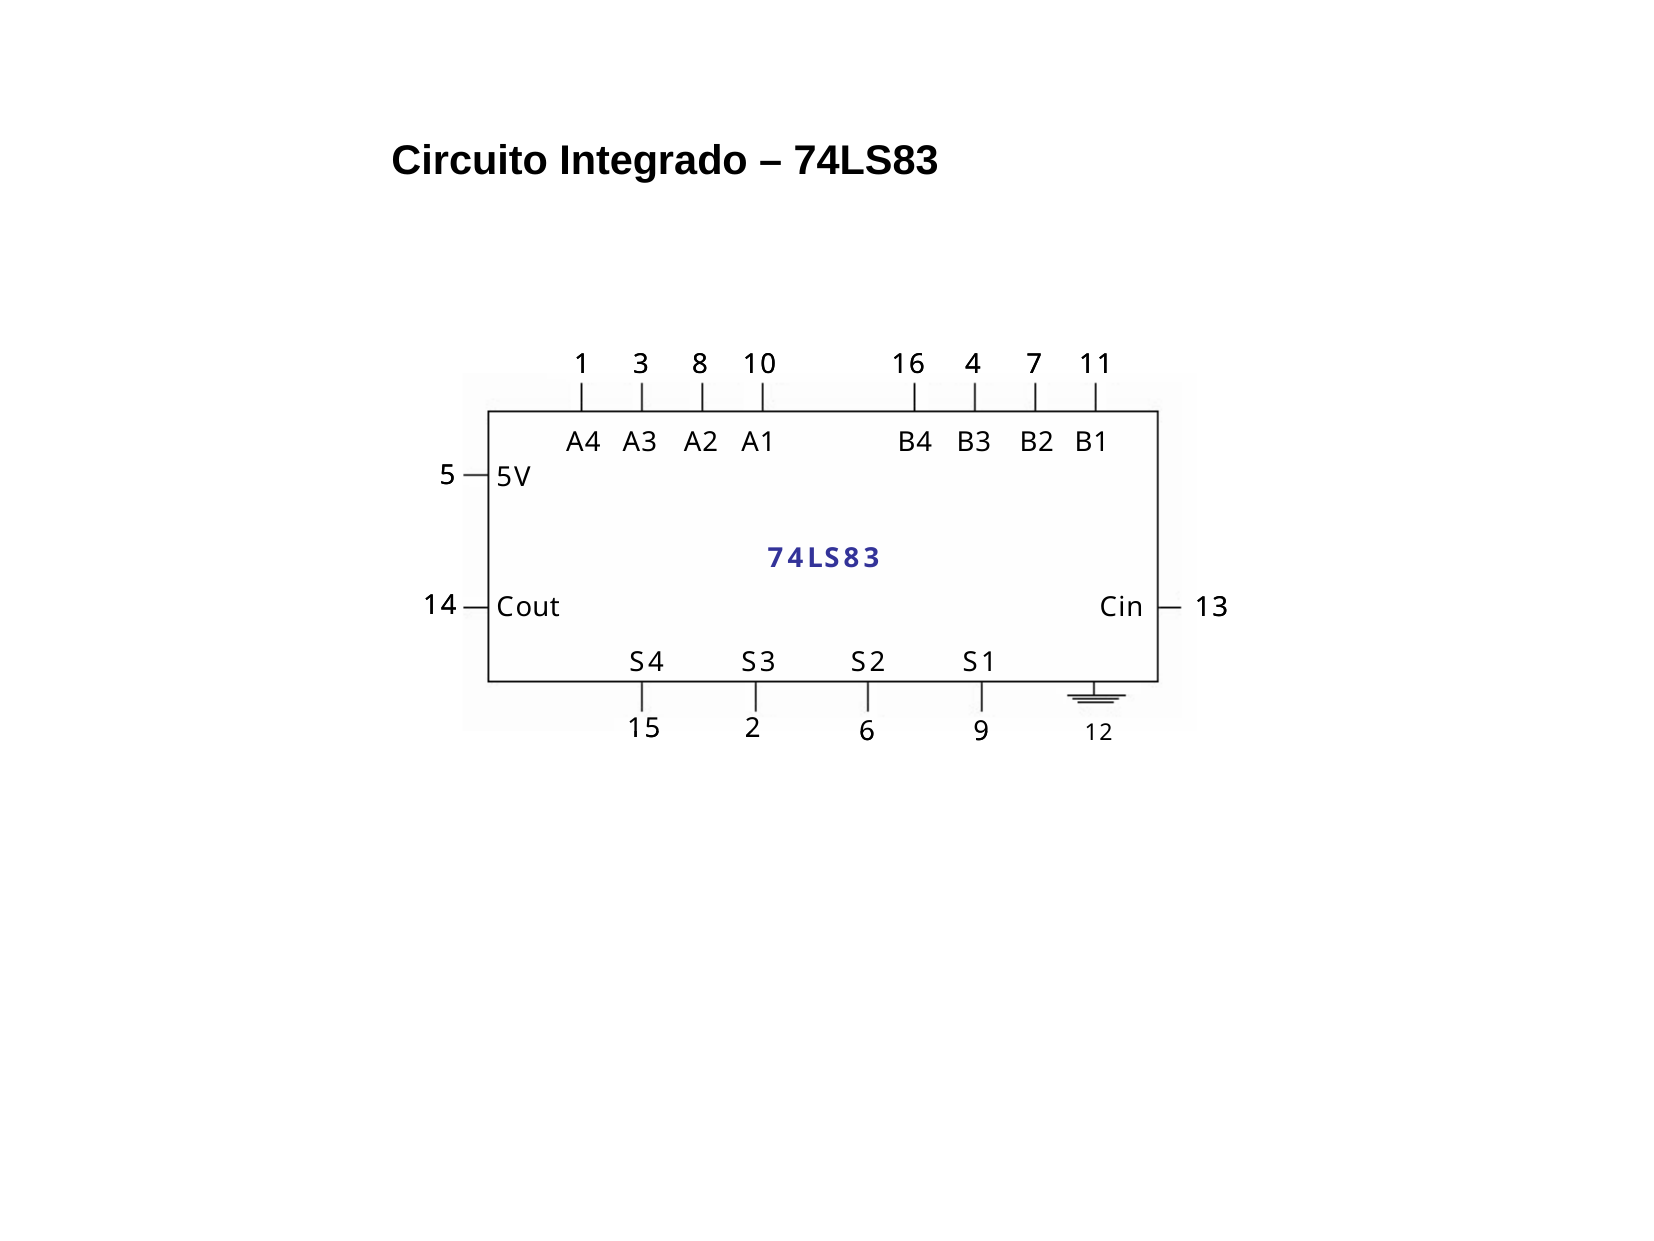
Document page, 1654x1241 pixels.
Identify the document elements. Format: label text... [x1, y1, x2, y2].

text_box Circuito Integrado – 74LS83 [341, 125, 966, 191]
picture [423, 346, 1233, 756]
